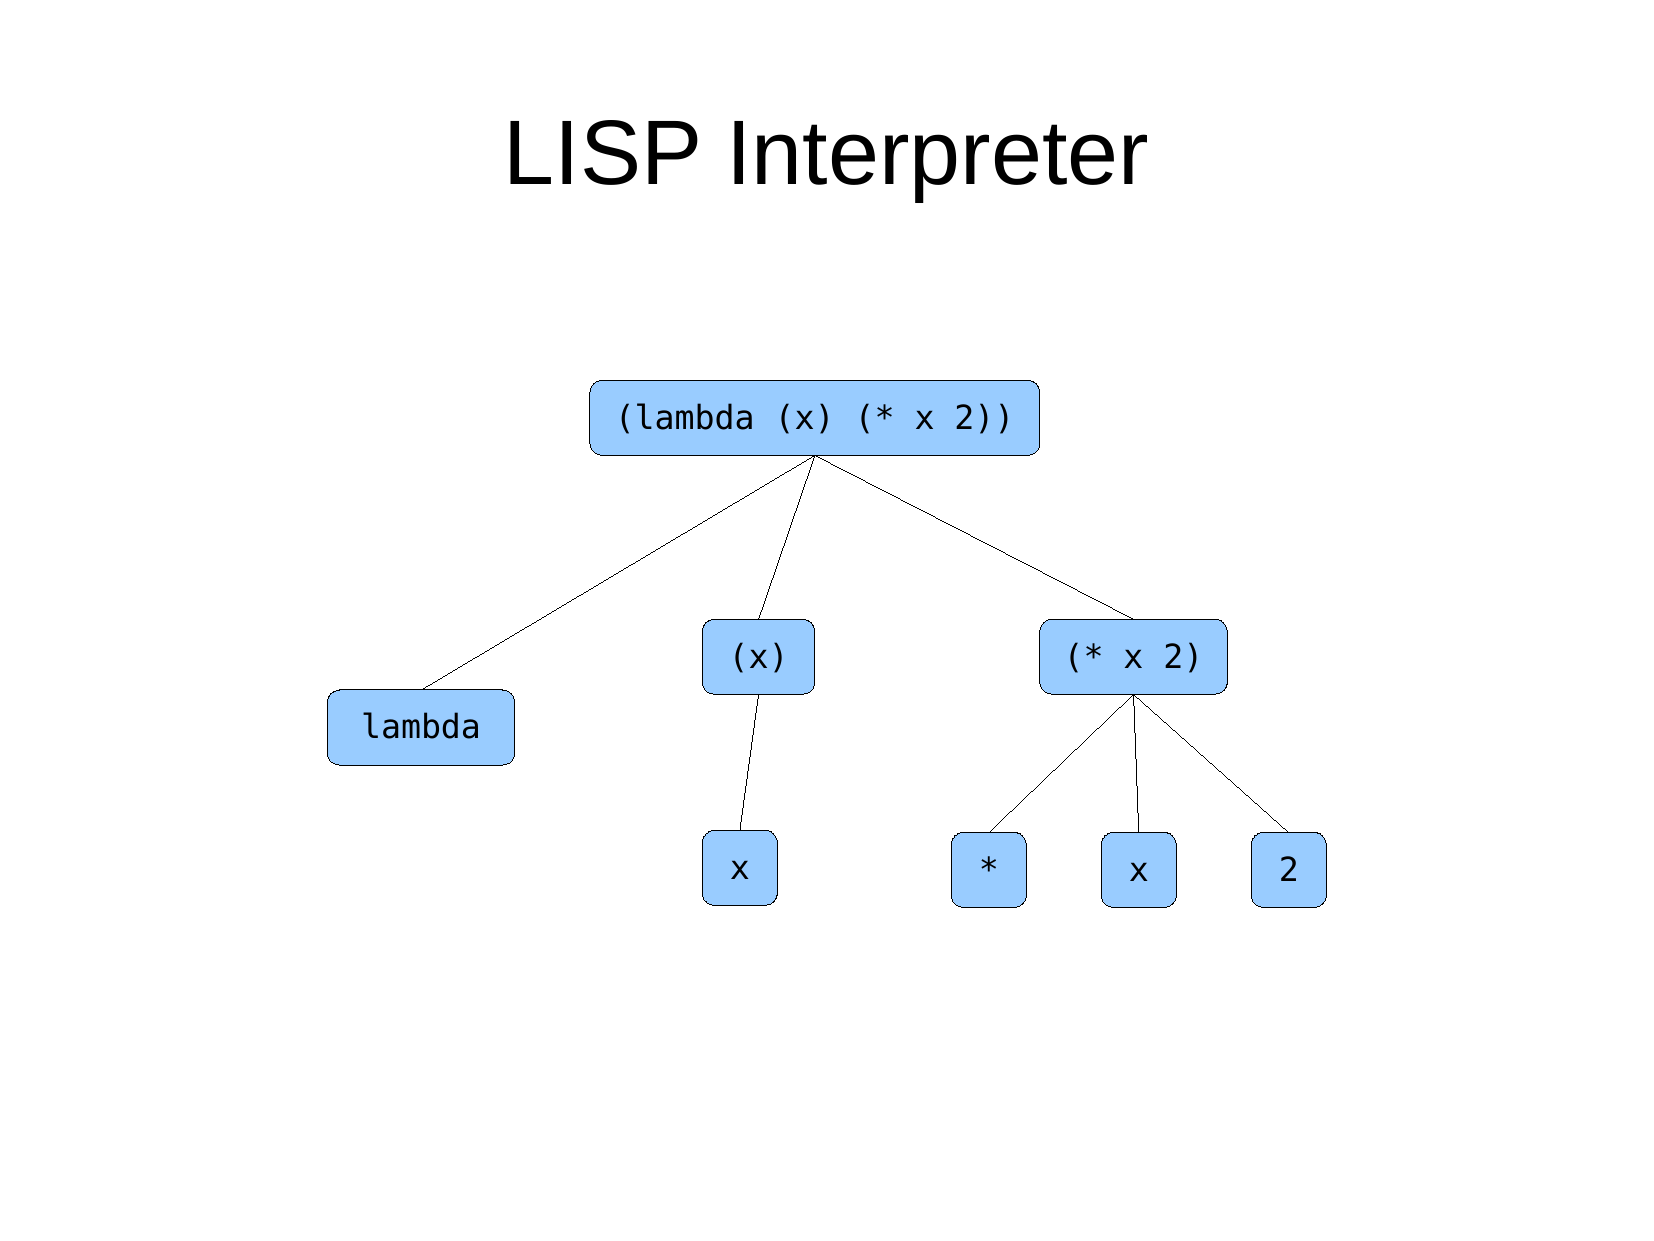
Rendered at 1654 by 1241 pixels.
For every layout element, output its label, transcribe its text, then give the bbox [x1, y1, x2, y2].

text_box * [951, 832, 1027, 908]
text_box x [702, 830, 778, 906]
text_box (* x 2) [1039, 619, 1228, 695]
text_box lambda [327, 689, 515, 766]
text_box 2 [1251, 832, 1327, 908]
text_box (lambda (x) (* x 2)) [589, 380, 1040, 456]
text_box (x) [702, 619, 815, 695]
text_box x [1101, 832, 1177, 908]
title LISP Interpreter [82, 49, 1571, 257]
